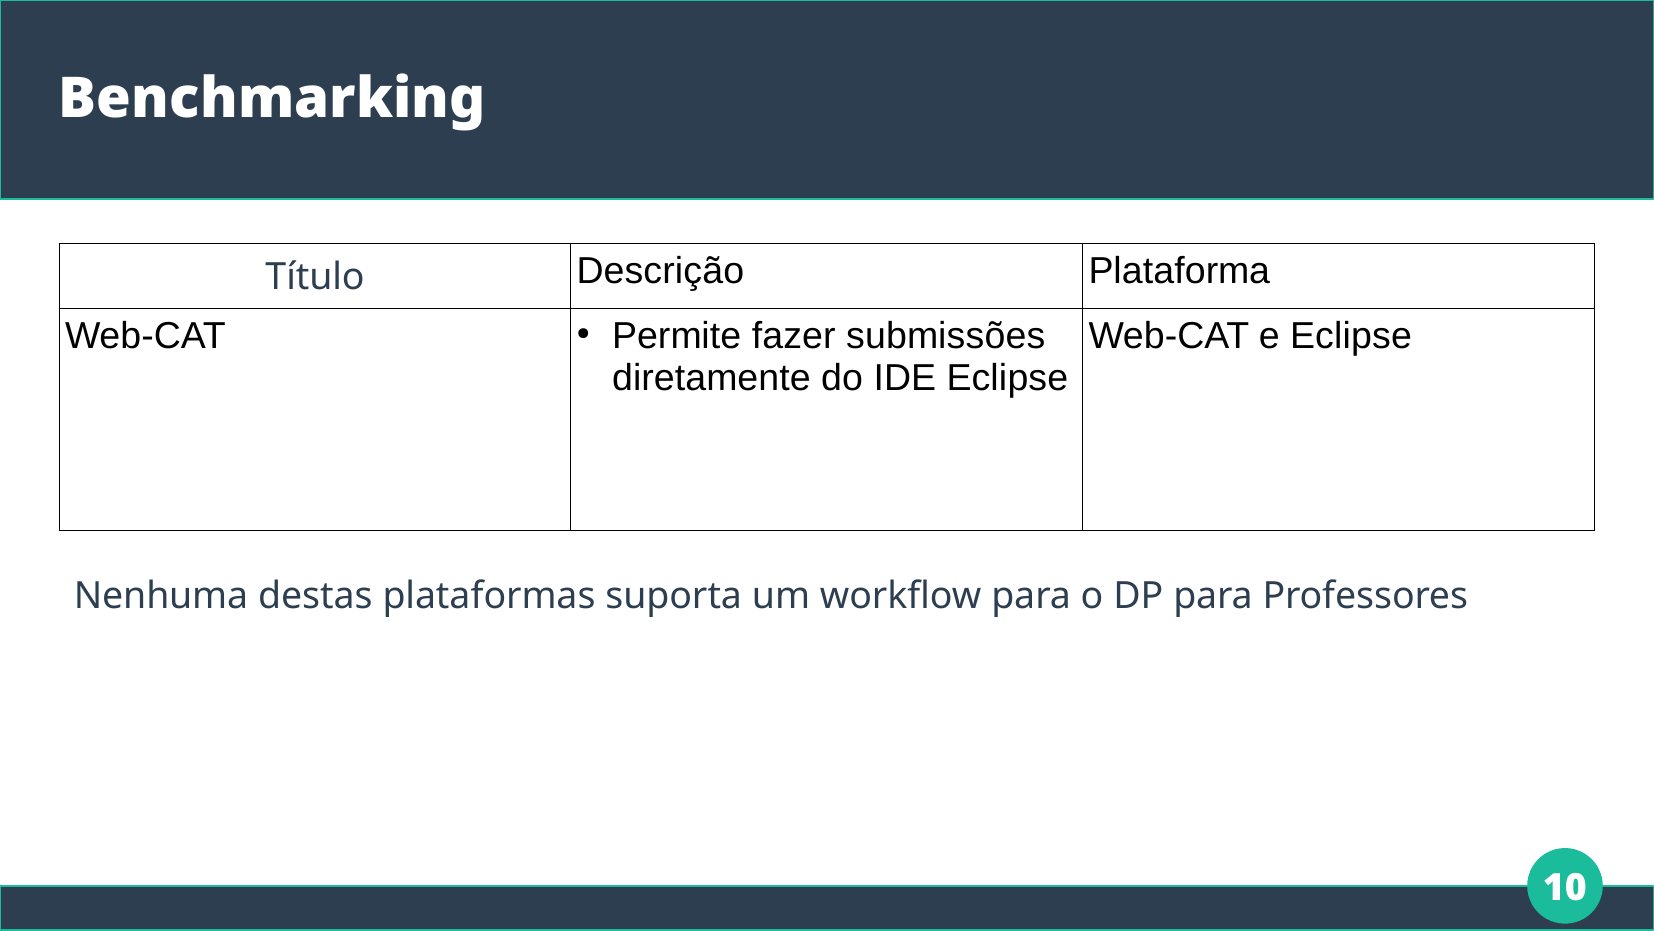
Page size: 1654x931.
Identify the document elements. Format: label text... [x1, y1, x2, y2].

table_cell Web-CAT [60, 309, 570, 530]
table_header Plataforma [1083, 244, 1594, 308]
table_header Descrição [571, 244, 1082, 308]
title Benchmarking [59, 37, 1595, 155]
text_box Nenhuma destas plataformas suporta um workflow para o DP para Professores [59, 561, 1595, 827]
table_cell Web-CAT e Eclipse [1083, 309, 1594, 530]
table_cell Permite fazer submissões diretamente do IDE Eclipse [571, 309, 1082, 530]
table_header Título [60, 244, 570, 308]
